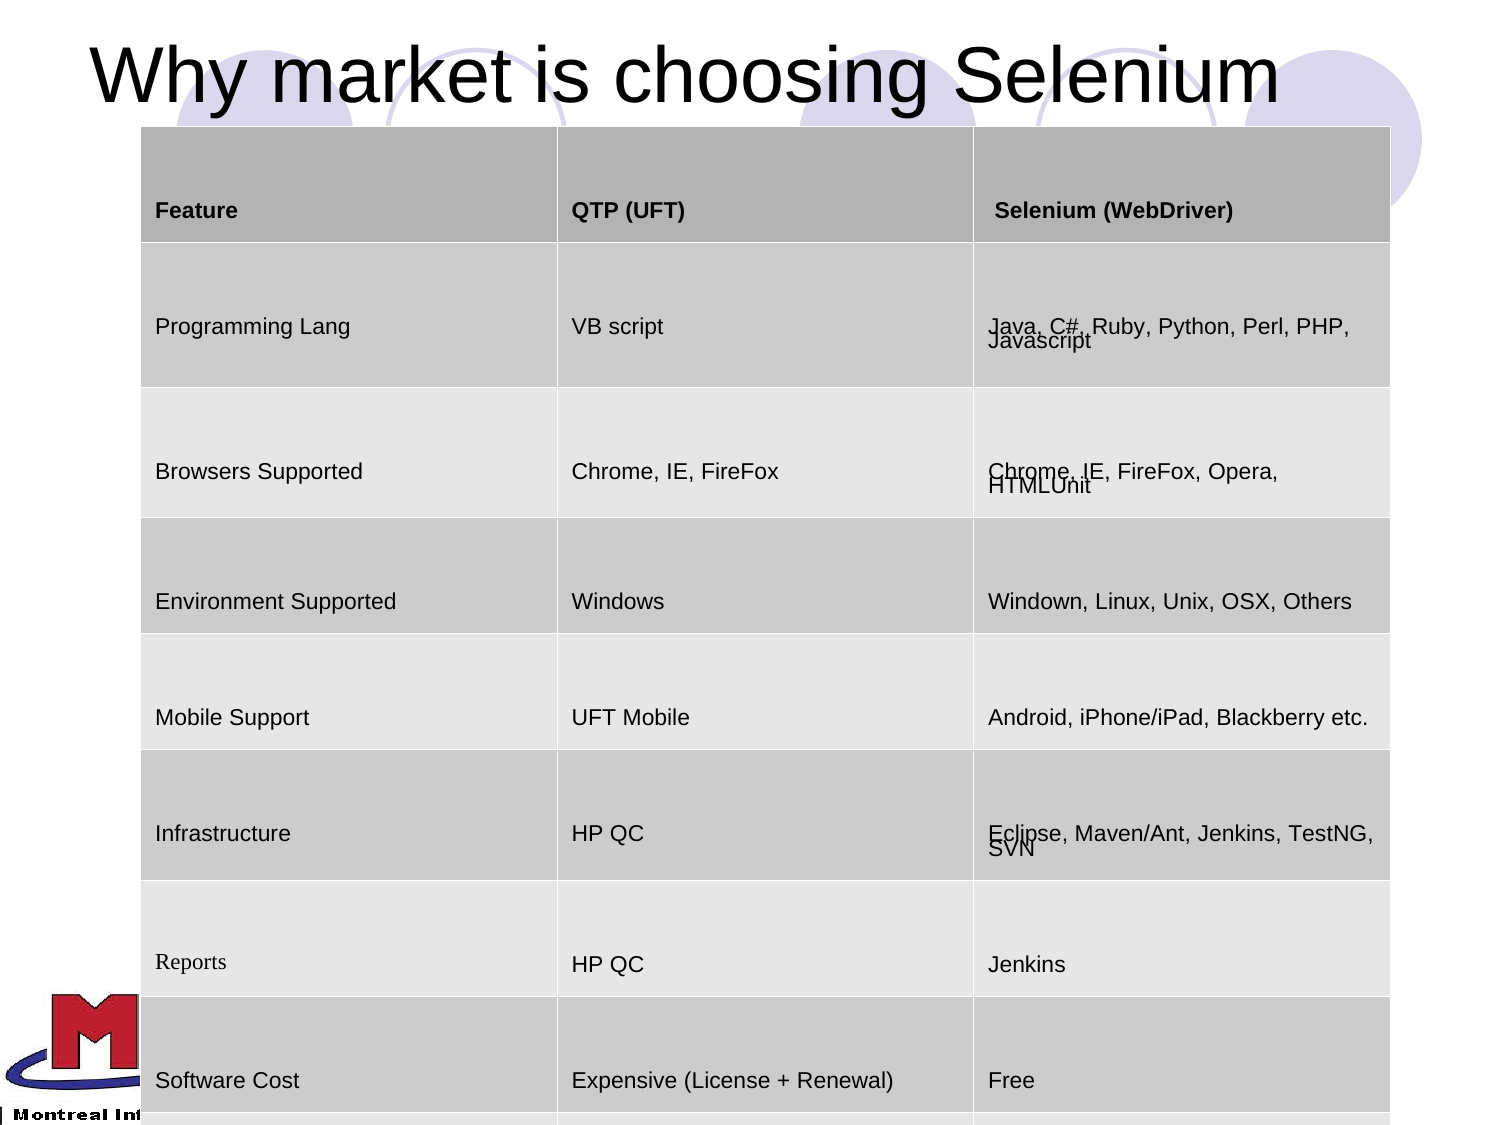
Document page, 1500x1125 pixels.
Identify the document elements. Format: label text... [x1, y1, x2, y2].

table_cell Java, C#, Ruby, Python, Perl, PHP, Javascript [974, 243, 1390, 387]
table_cell Jenkins [974, 881, 1390, 996]
table_cell Environment Supported [141, 518, 557, 633]
table_cell Chrome, IE, FireFox [558, 388, 973, 517]
table_cell [974, 1113, 1390, 1125]
table_cell Reports [141, 881, 557, 996]
table_cell Programming Lang [141, 243, 557, 387]
table_cell Mobile Support [141, 634, 557, 749]
table_cell Infrastructure [141, 750, 557, 880]
title Why market is choosing Selenium [75, 7, 1426, 136]
table_cell Windows [558, 518, 973, 633]
table_cell [141, 1113, 557, 1125]
table_cell Browsers Supported [141, 388, 557, 517]
table_cell Windown, Linux, Unix, OSX, Others [974, 518, 1390, 633]
table_cell VB script [558, 243, 973, 387]
table_header Selenium (WebDriver) [974, 127, 1390, 242]
table_cell Expensive (License + Renewal) [558, 997, 973, 1112]
table_cell Android, iPhone/iPad, Blackberry etc. [974, 634, 1390, 749]
table_header QTP (UFT) [558, 127, 973, 242]
table_cell Software Cost [141, 997, 557, 1112]
table_cell Free [974, 997, 1390, 1112]
table_cell Chrome, IE, FireFox, Opera, HTMLUnit [974, 388, 1390, 517]
table_cell HP QC [558, 881, 973, 996]
table_cell [558, 1113, 973, 1125]
table_header Feature [141, 127, 557, 242]
table_cell HP QC [558, 750, 973, 880]
picture [0, 990, 140, 1125]
table_cell Eclipse, Maven/Ant, Jenkins, TestNG, SVN [974, 750, 1390, 880]
table_cell UFT Mobile [558, 634, 973, 749]
